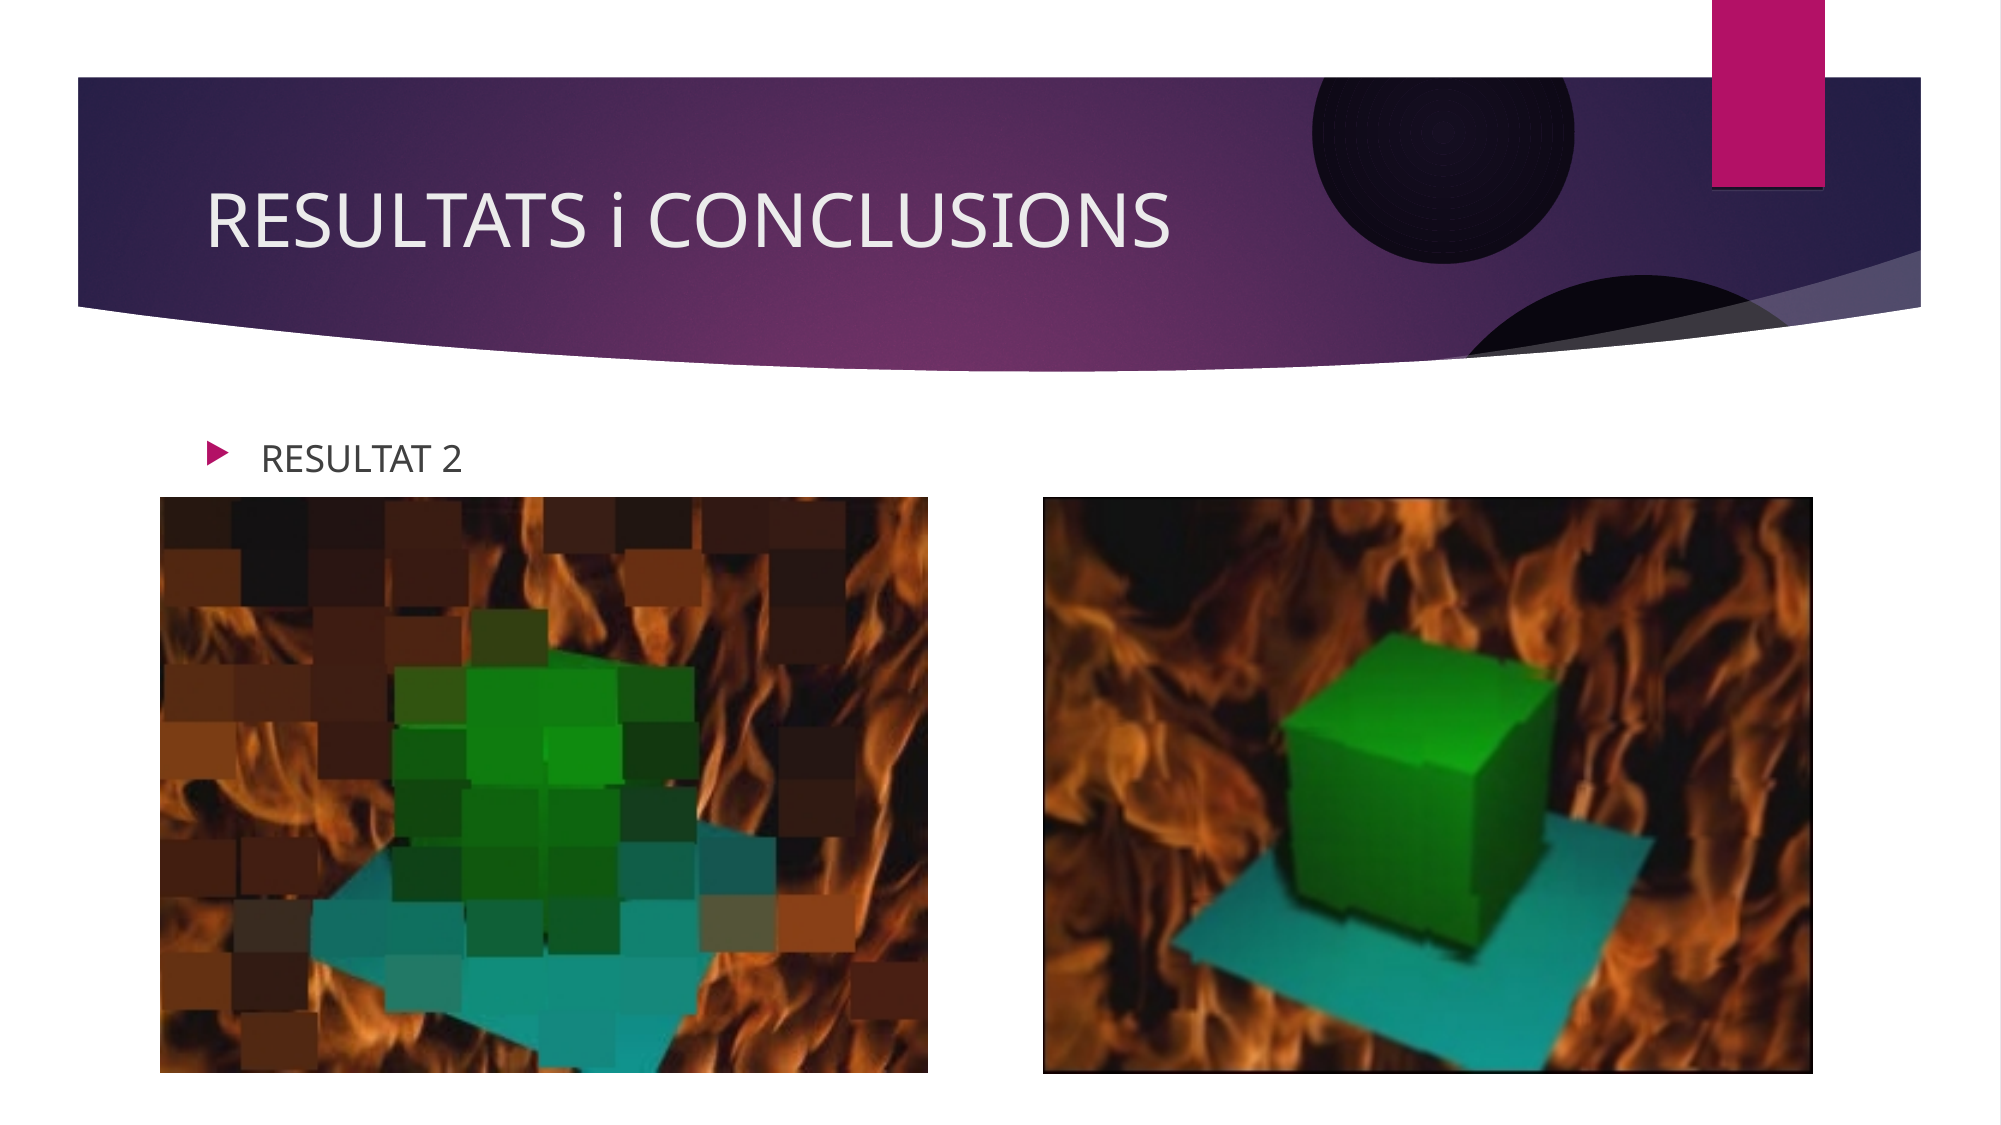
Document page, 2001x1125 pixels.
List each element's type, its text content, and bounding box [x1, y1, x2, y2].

picture [160, 497, 928, 1073]
title RESULTATS i CONCLUSIONS [189, 159, 1627, 276]
picture [1043, 497, 1813, 1074]
list RESULTAT 2 [189, 427, 1638, 988]
